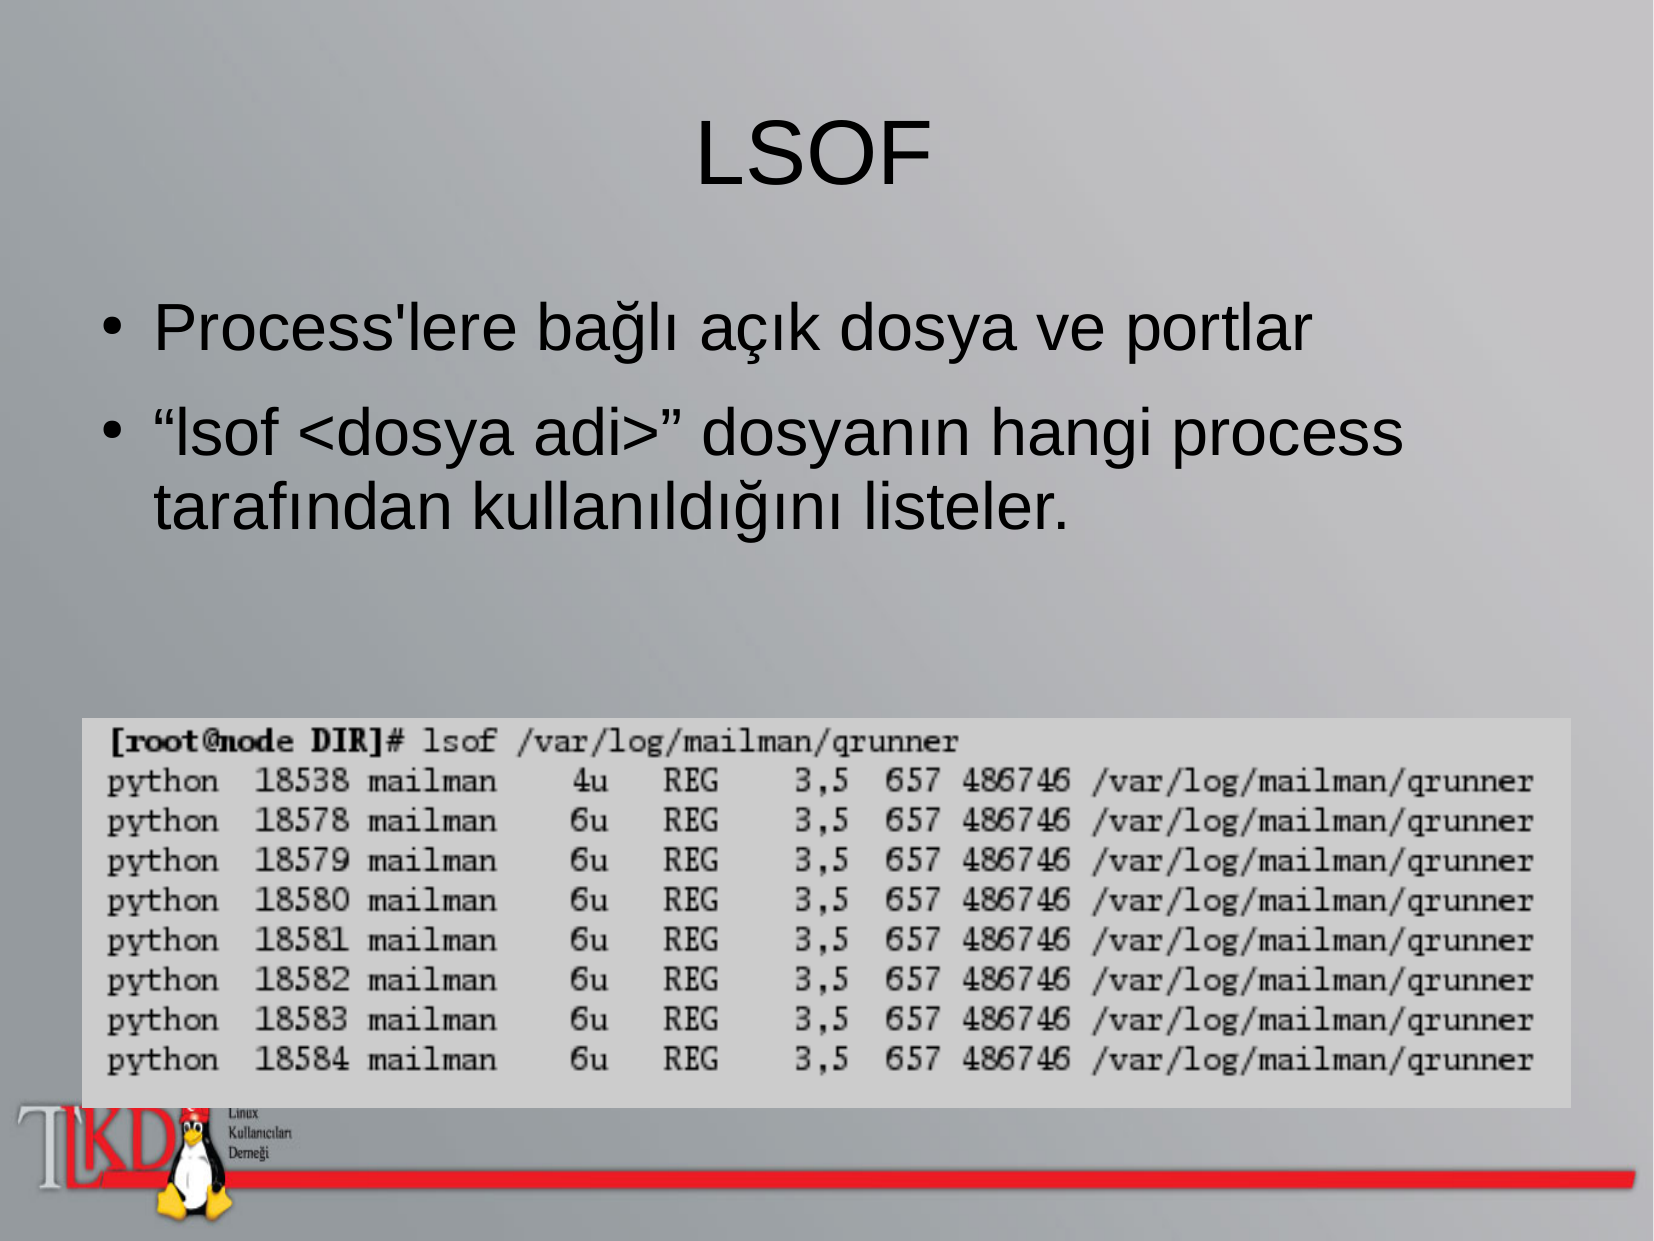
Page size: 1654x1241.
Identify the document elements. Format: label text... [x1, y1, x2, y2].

picture [0, 0, 1654, 1241]
title LSOF [82, 49, 1571, 257]
list Process'lere bağlı açık dosya ve portlar “lsof <dosya adi>” dosyanın hangi process tarafından kullanıldığını listeler. [82, 290, 1571, 681]
